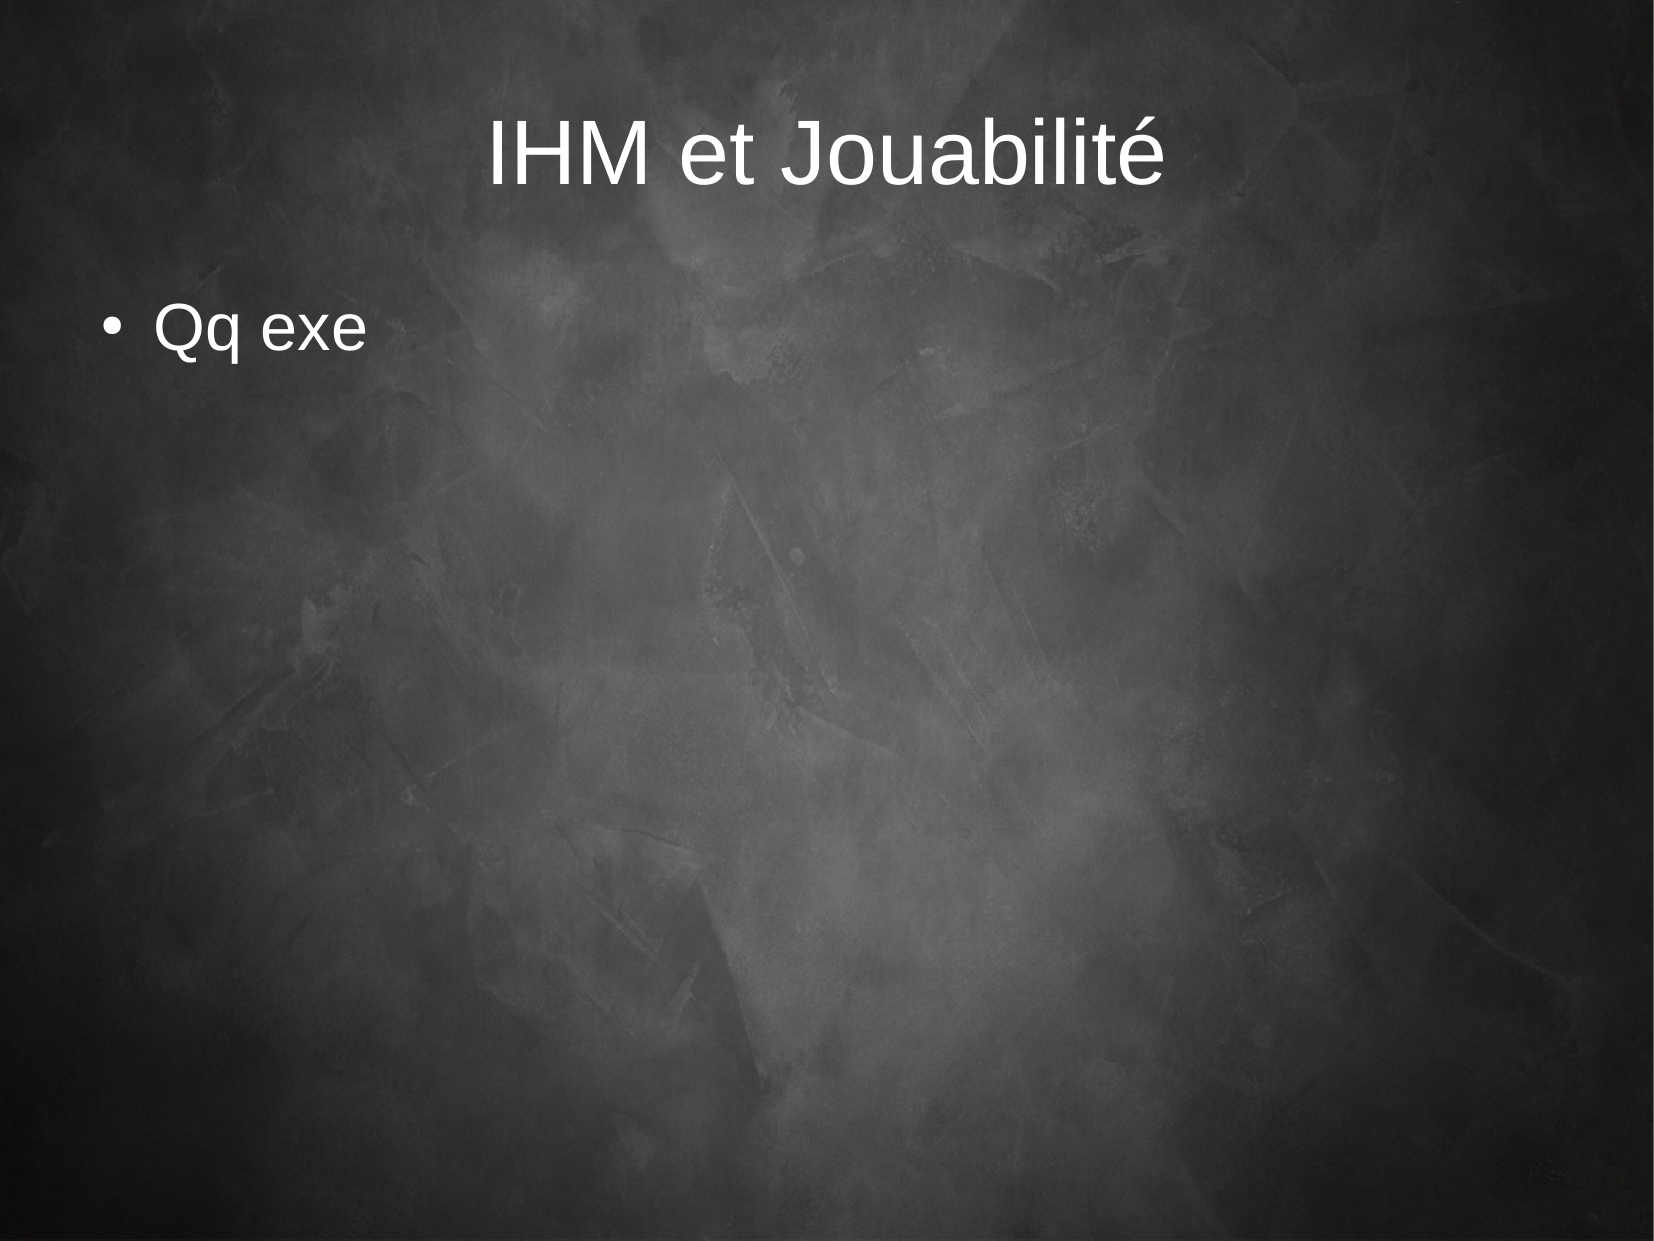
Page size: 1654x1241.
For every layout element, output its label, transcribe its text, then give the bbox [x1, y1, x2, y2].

title IHM et Jouabilité [82, 49, 1571, 257]
picture [0, 0, 1654, 1241]
list Qq exe [82, 290, 1571, 1010]
